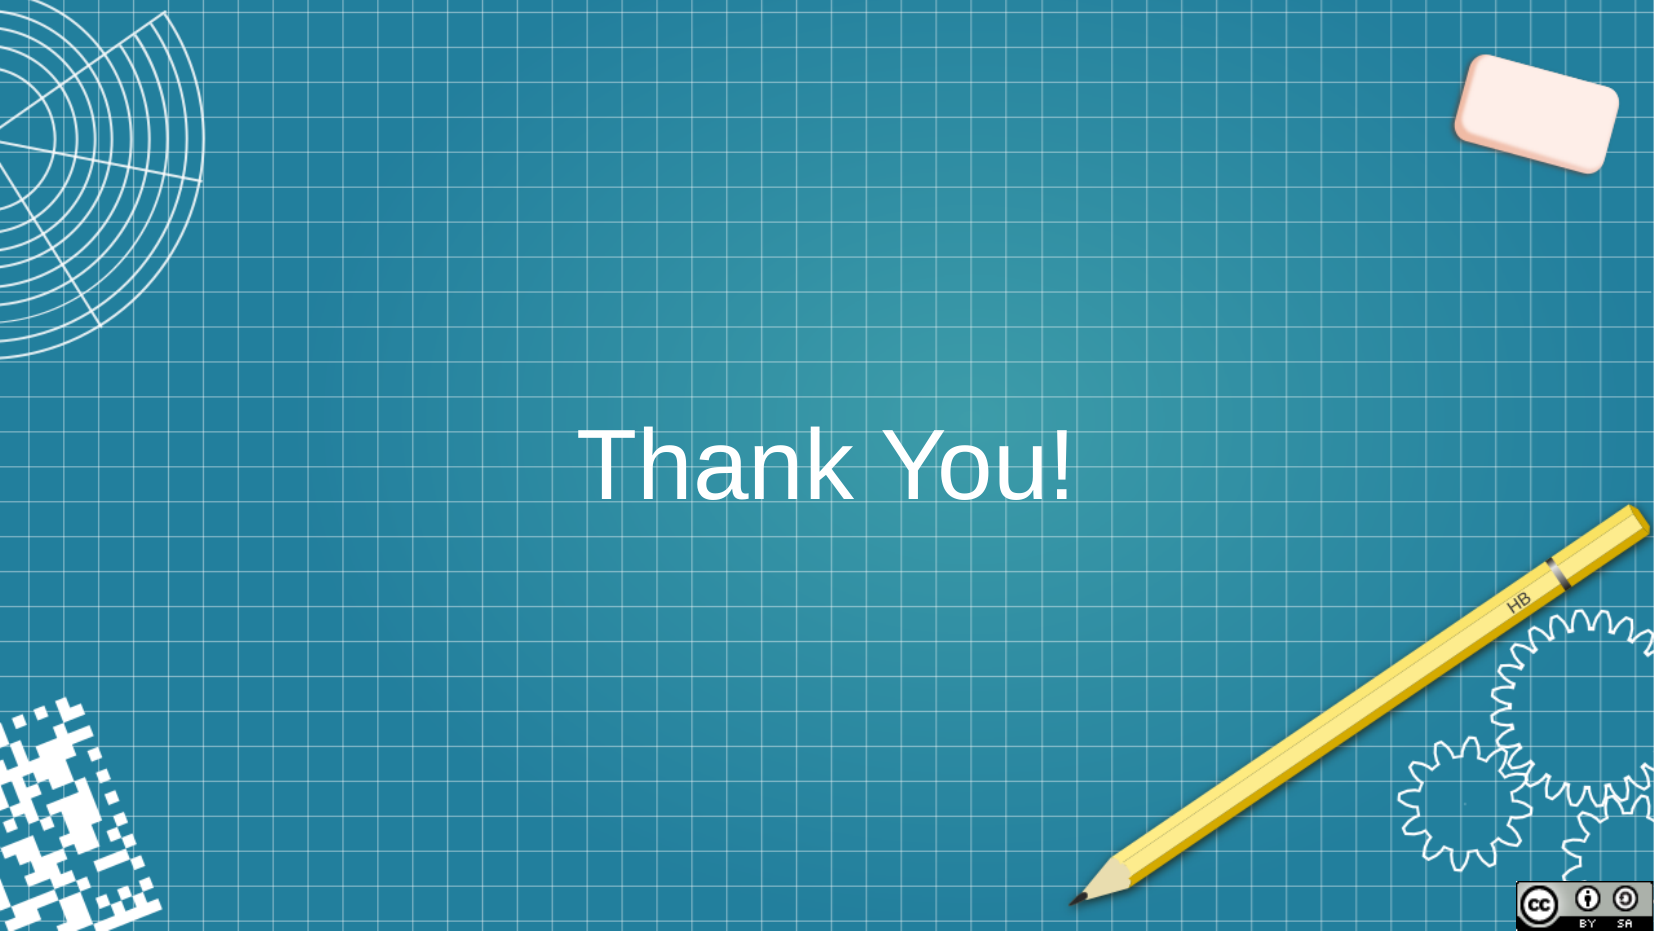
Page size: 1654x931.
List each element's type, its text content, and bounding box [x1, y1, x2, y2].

picture [1516, 881, 1654, 931]
title Thank You! [0, 0, 1654, 931]
